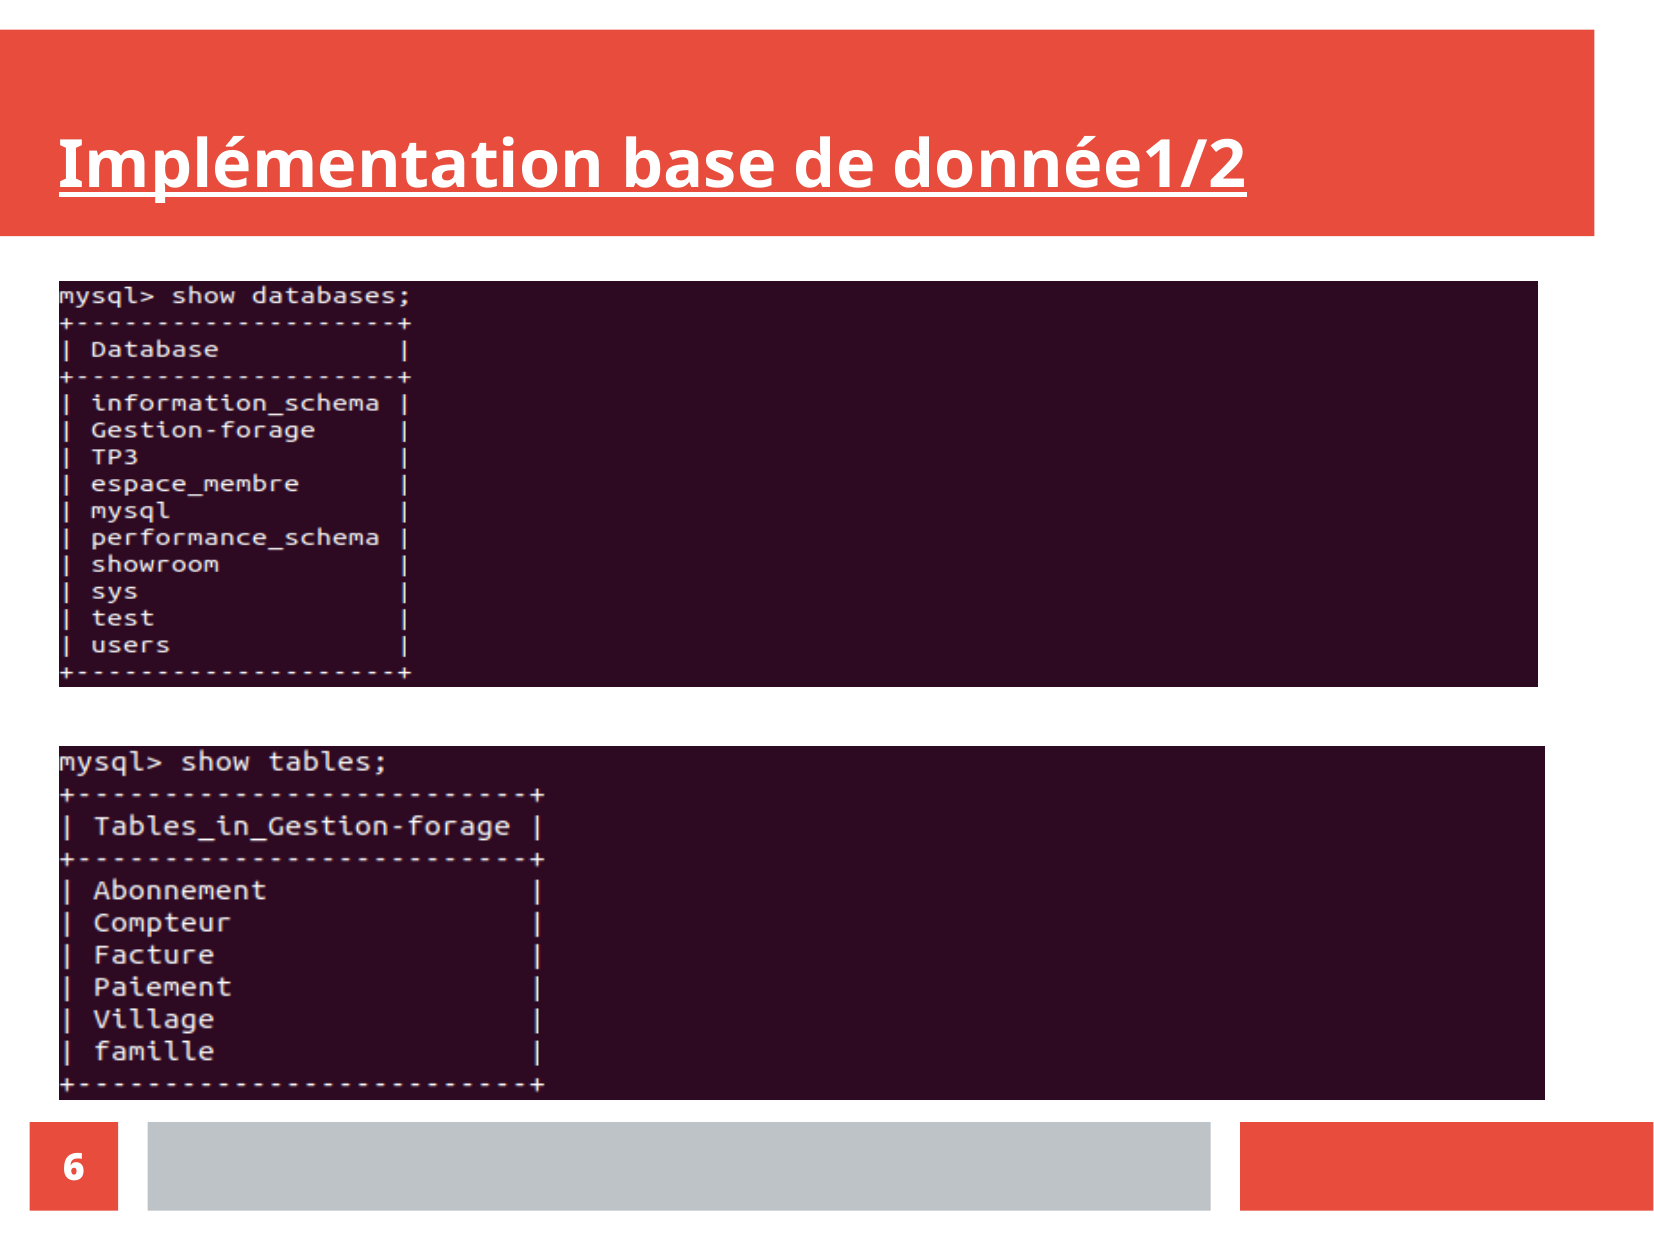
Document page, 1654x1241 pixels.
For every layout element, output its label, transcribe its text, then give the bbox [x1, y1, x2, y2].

picture [59, 746, 1545, 1100]
title Implémentation base de donnée1/2 [59, 59, 1595, 207]
picture [59, 281, 1538, 688]
